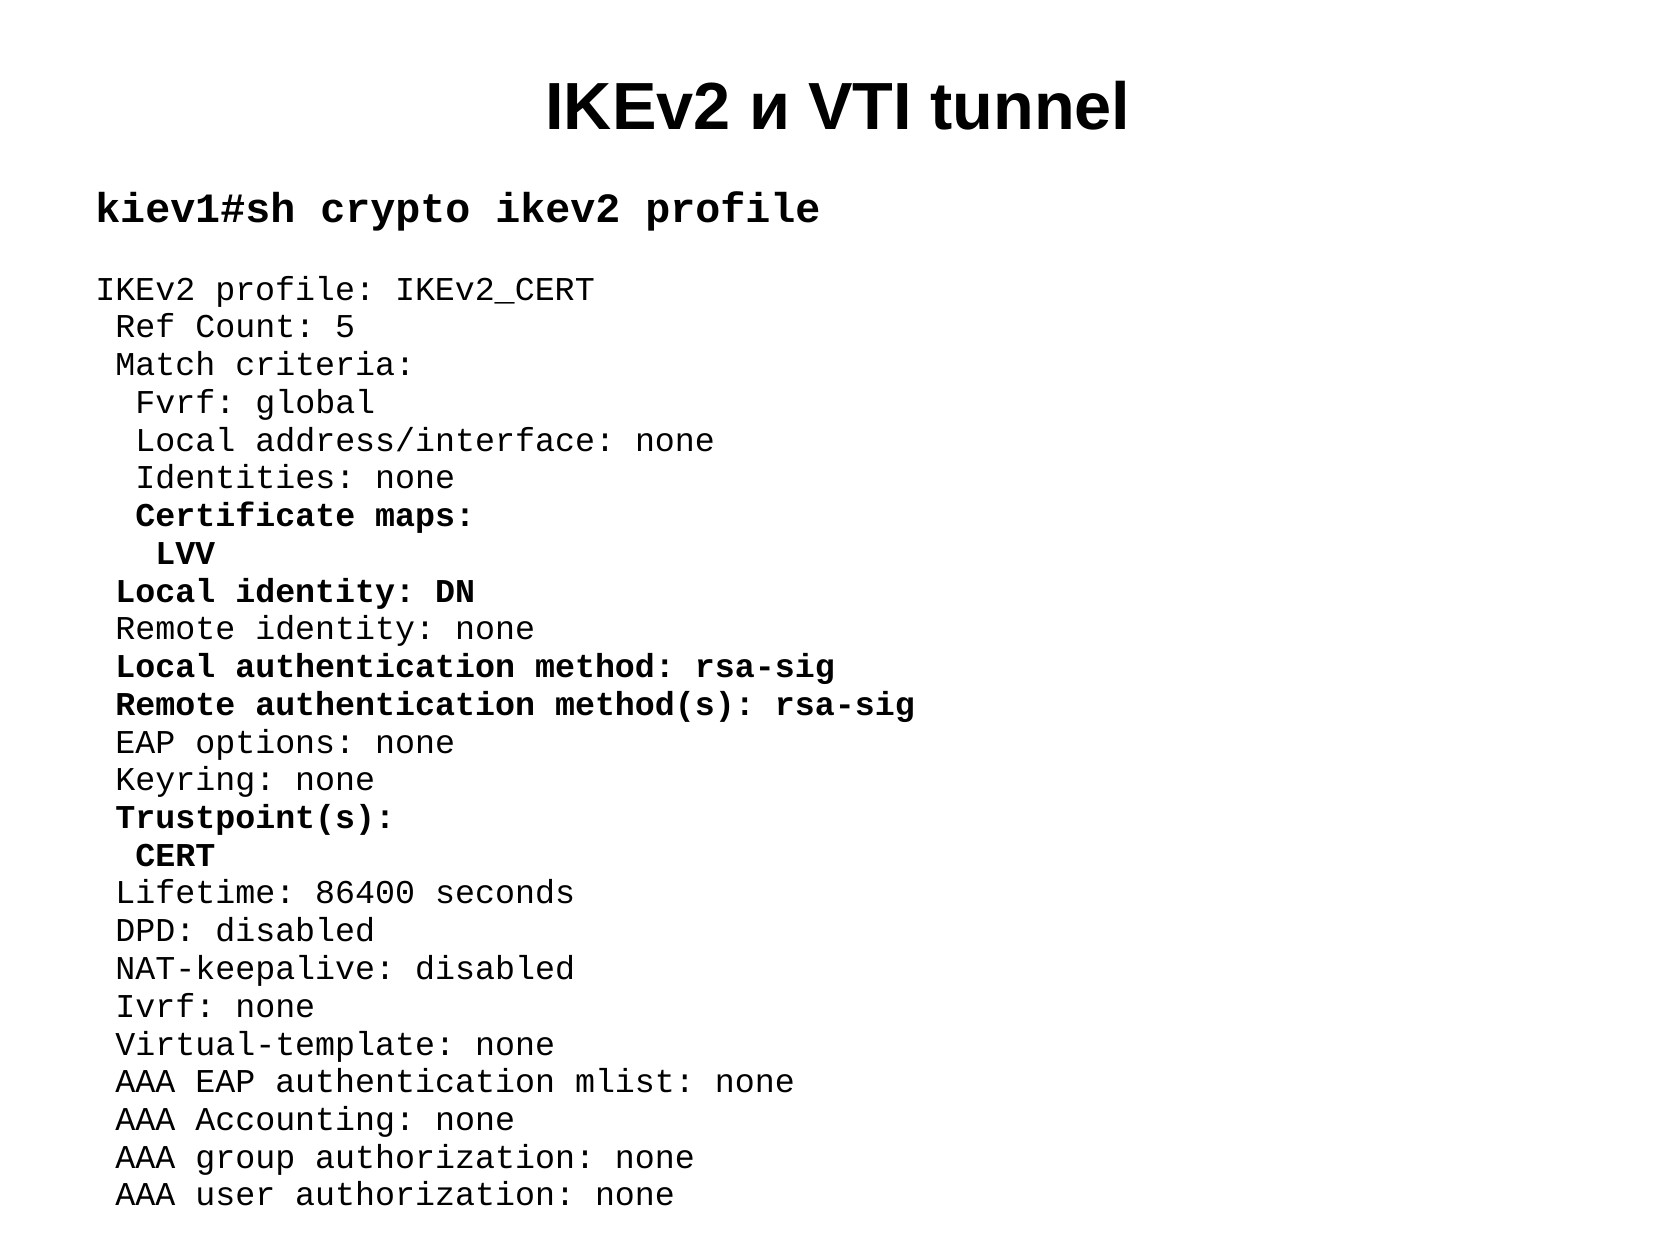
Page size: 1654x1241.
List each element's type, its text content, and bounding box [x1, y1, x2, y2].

list kiev1#sh crypto ikev2 profile IKEv2 profile: IKEv2_CERT Ref Count: 5 Match criteria: Fvrf: global Local address/interface: none Identities: none Certificate maps: LVV Local identity: DN Remote identity: none Local authentication method: rsa-sig Remote authentication method(s): rsa-sig EAP options: none Keyring: none Trustpoint(s): CERT Lifetime: 86400 seconds DPD: disabled NAT-keepalive: disabled Ivrf: none Virtual-template: none AAA EAP authentication mlist: none AAA Accounting: none AAA group authorization: none AAA user authorization: none [95, 187, 1538, 1216]
text_box IKEv2 и VTI tunnel [64, 37, 1613, 151]
